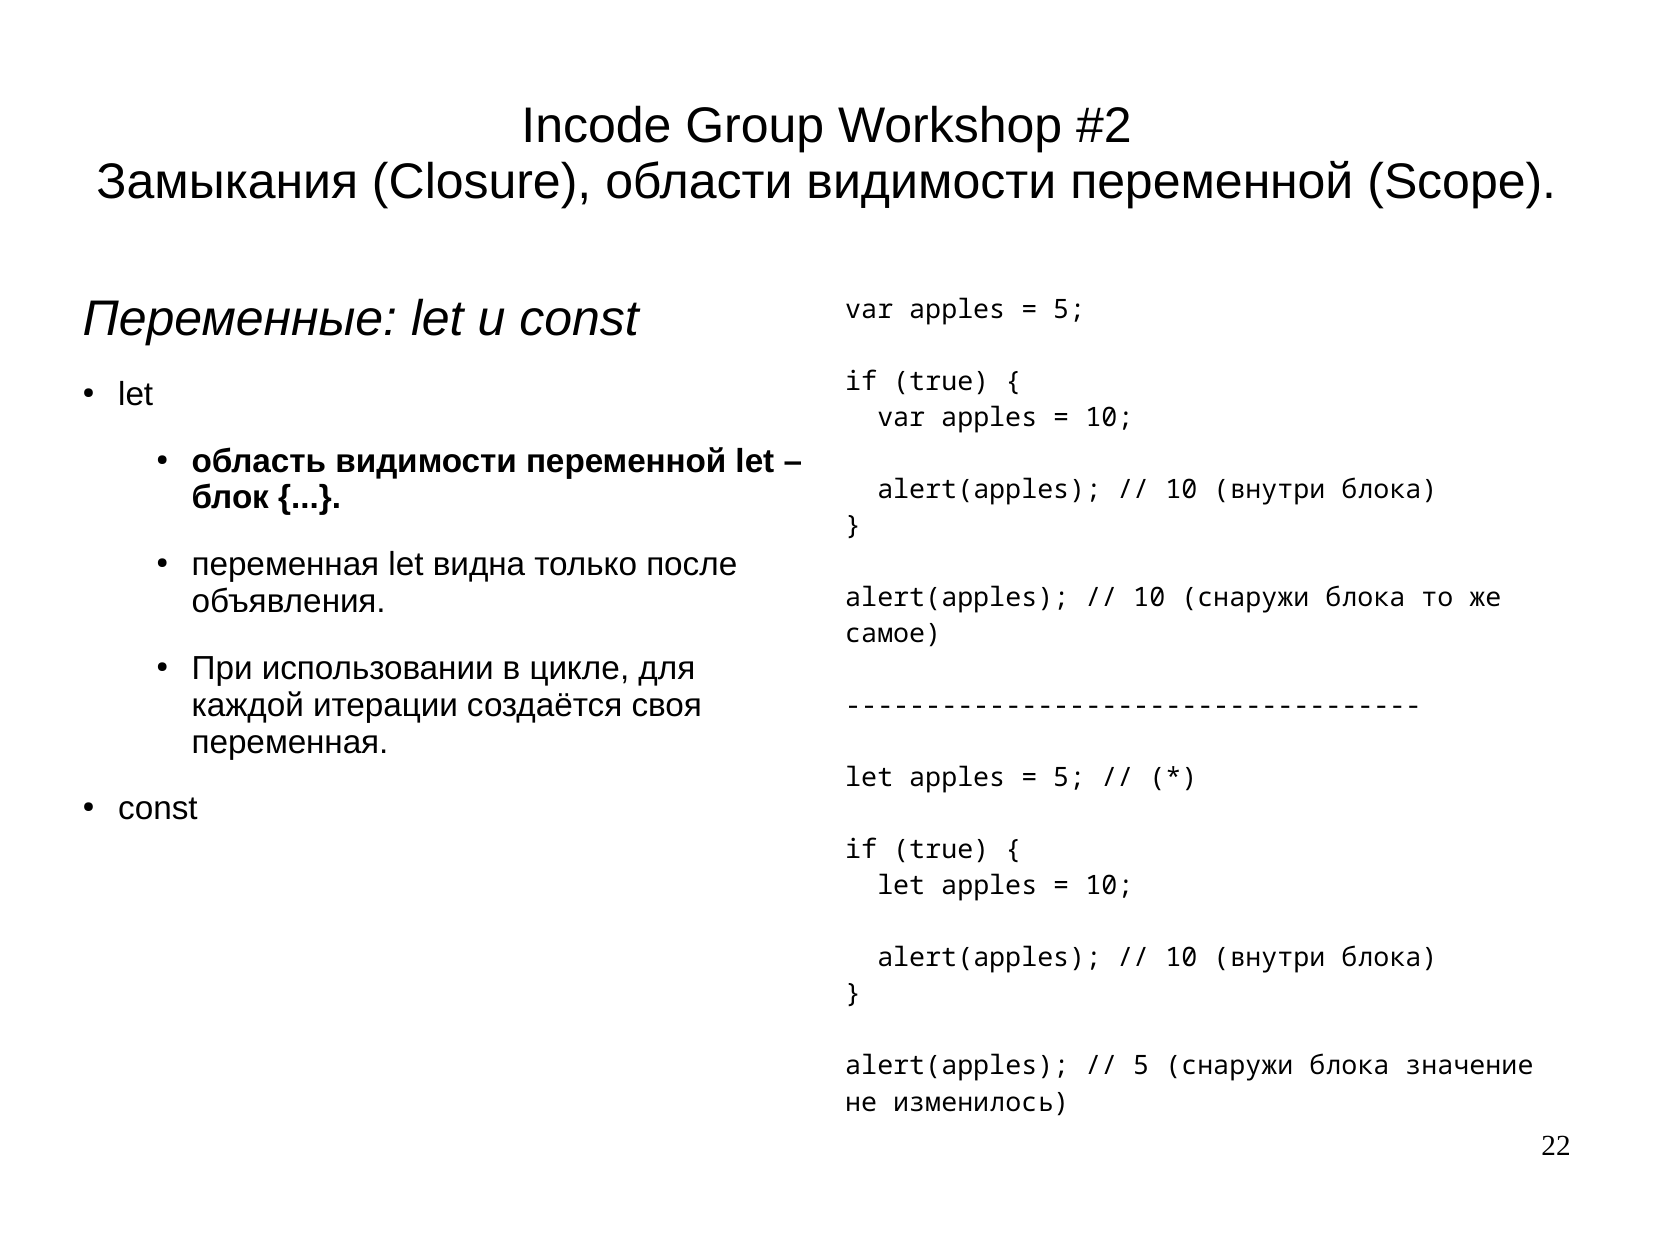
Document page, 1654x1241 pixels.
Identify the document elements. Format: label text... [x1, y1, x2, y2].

list Переменные: let и const let oбласть видимости переменной let – блок {...}. переменная let видна только после объявления. При использовании в цикле, для каждой итерации создаётся своя переменная. const [82, 290, 809, 1010]
list var apples = 5; if (true) { var apples = 10; alert(apples); // 10 (внутри блока) } alert(apples); // 10 (снаружи блока то же самое) ------------------------------------ let apples = 5; // (*) if (true) { let apples = 10; alert(apples); // 10 (внутри блока) } alert(apples); // 5 (снаружи блока значение не изменилось) [845, 290, 1572, 1134]
title Incode Group Workshop #2 Замыкания (Closure), области видимости переменной (Scope). [82, 49, 1571, 257]
